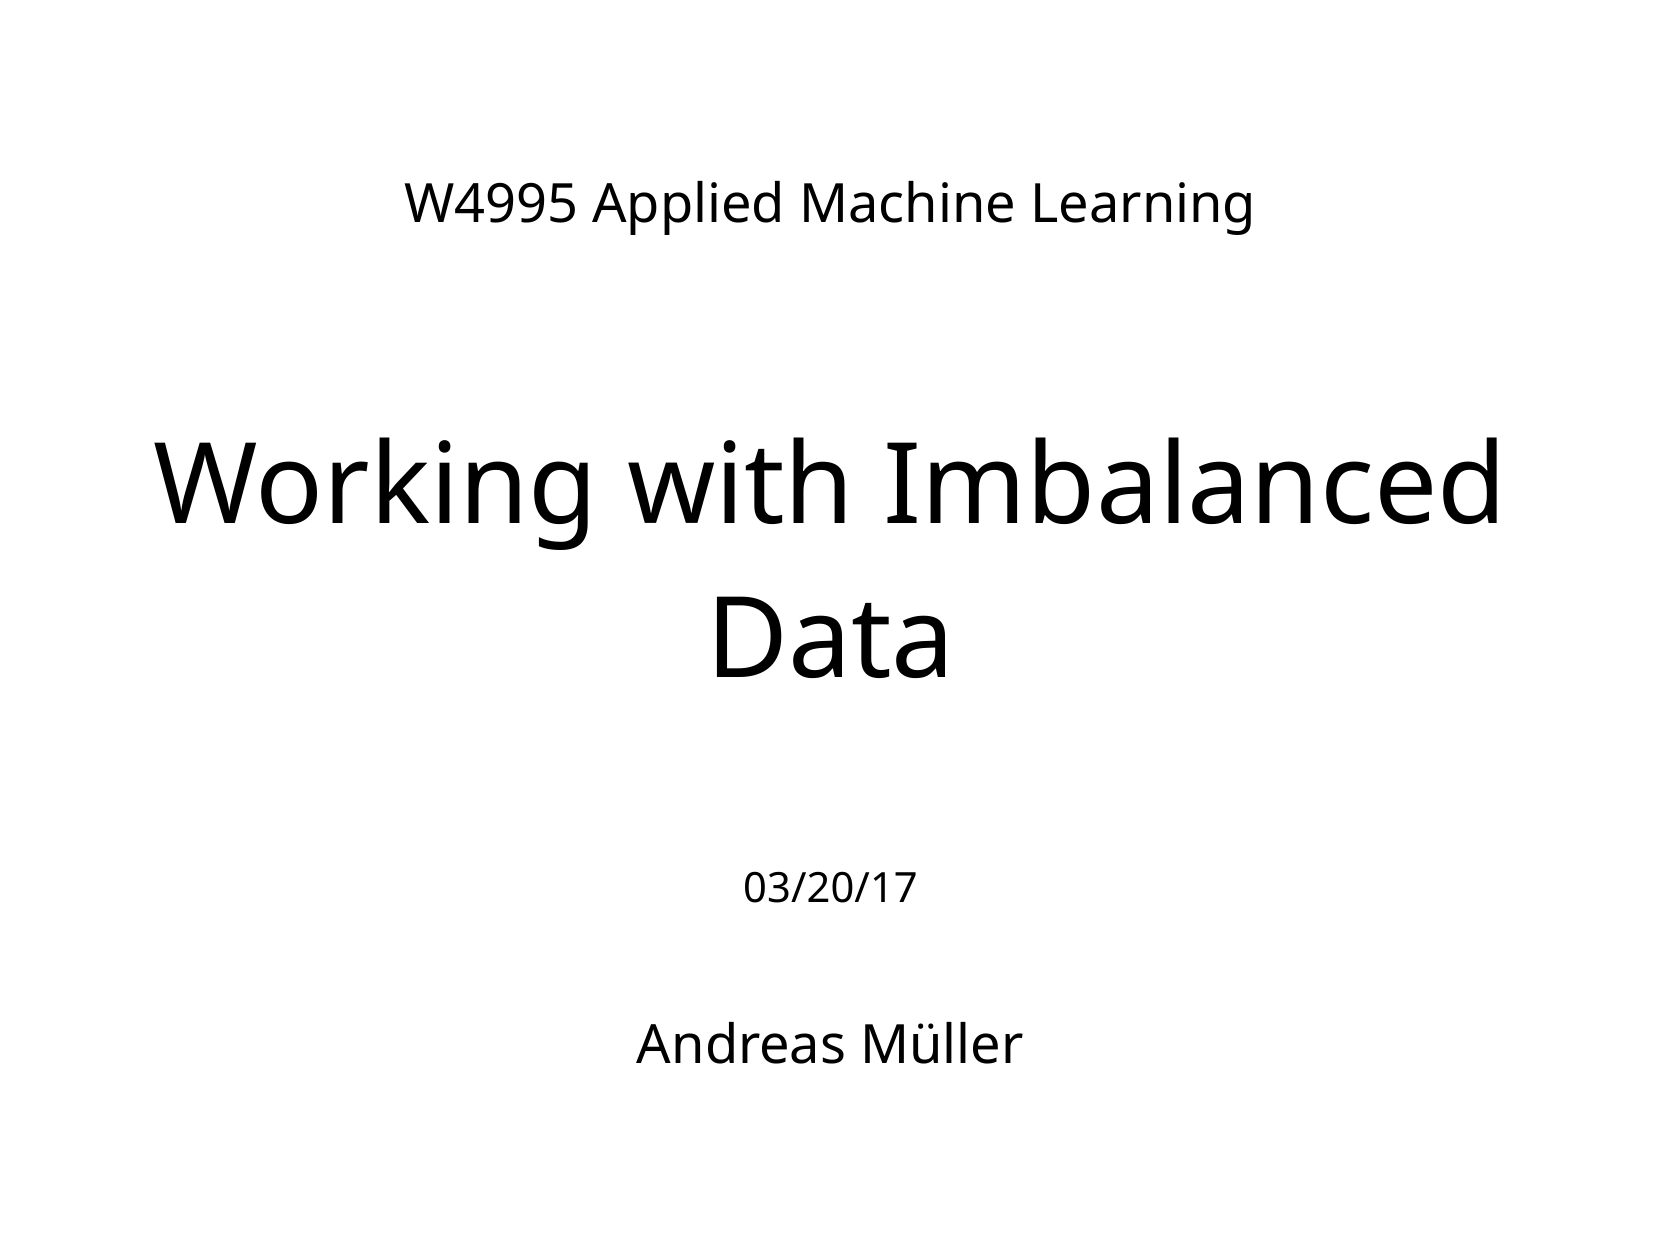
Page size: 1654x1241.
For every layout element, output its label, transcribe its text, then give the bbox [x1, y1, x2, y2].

text_box W4995 Applied Machine Learning Working with Imbalanced Data 03/20/17 Andreas Müller [86, 142, 1575, 1103]
